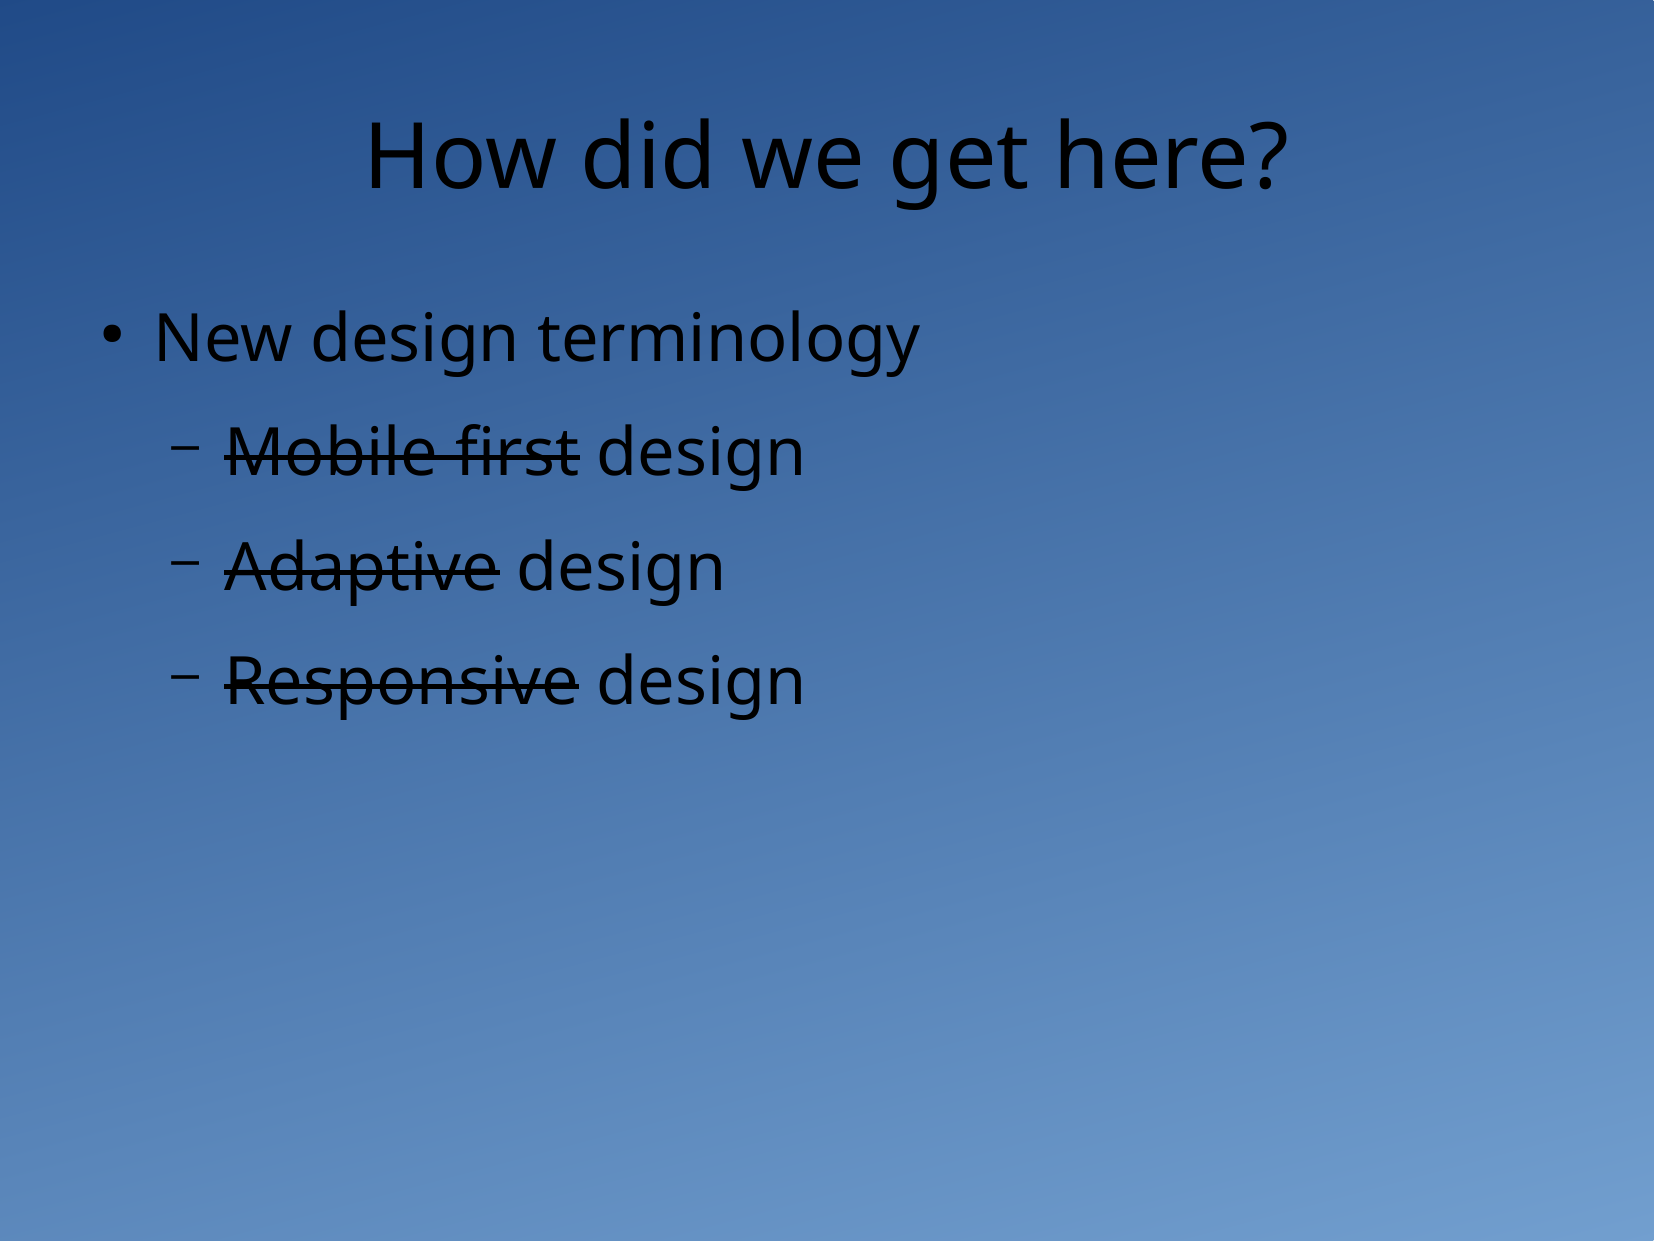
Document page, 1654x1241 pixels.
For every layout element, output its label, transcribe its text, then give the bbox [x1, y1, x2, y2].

title How did we get here? [82, 49, 1571, 257]
list New design terminology Mobile first design Adaptive design Responsive design [82, 290, 1571, 1010]
